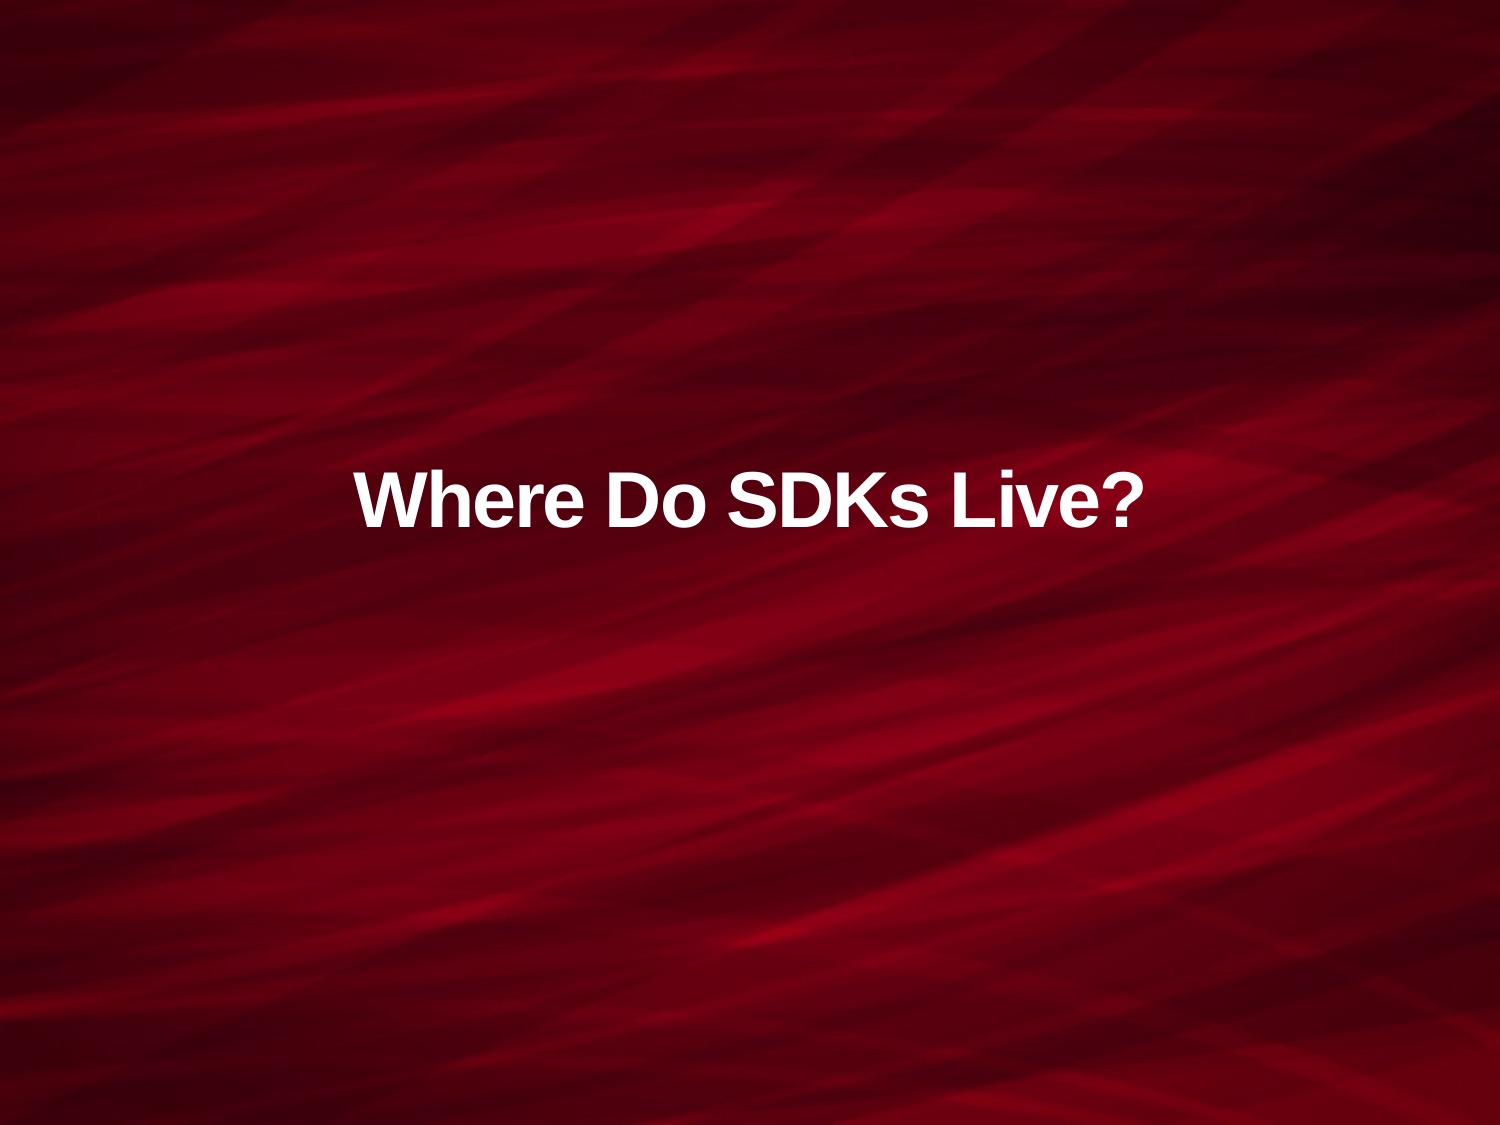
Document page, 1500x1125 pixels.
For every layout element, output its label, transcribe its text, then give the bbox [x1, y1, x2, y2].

title Where Do SDKs Live? [94, 518, 1407, 607]
